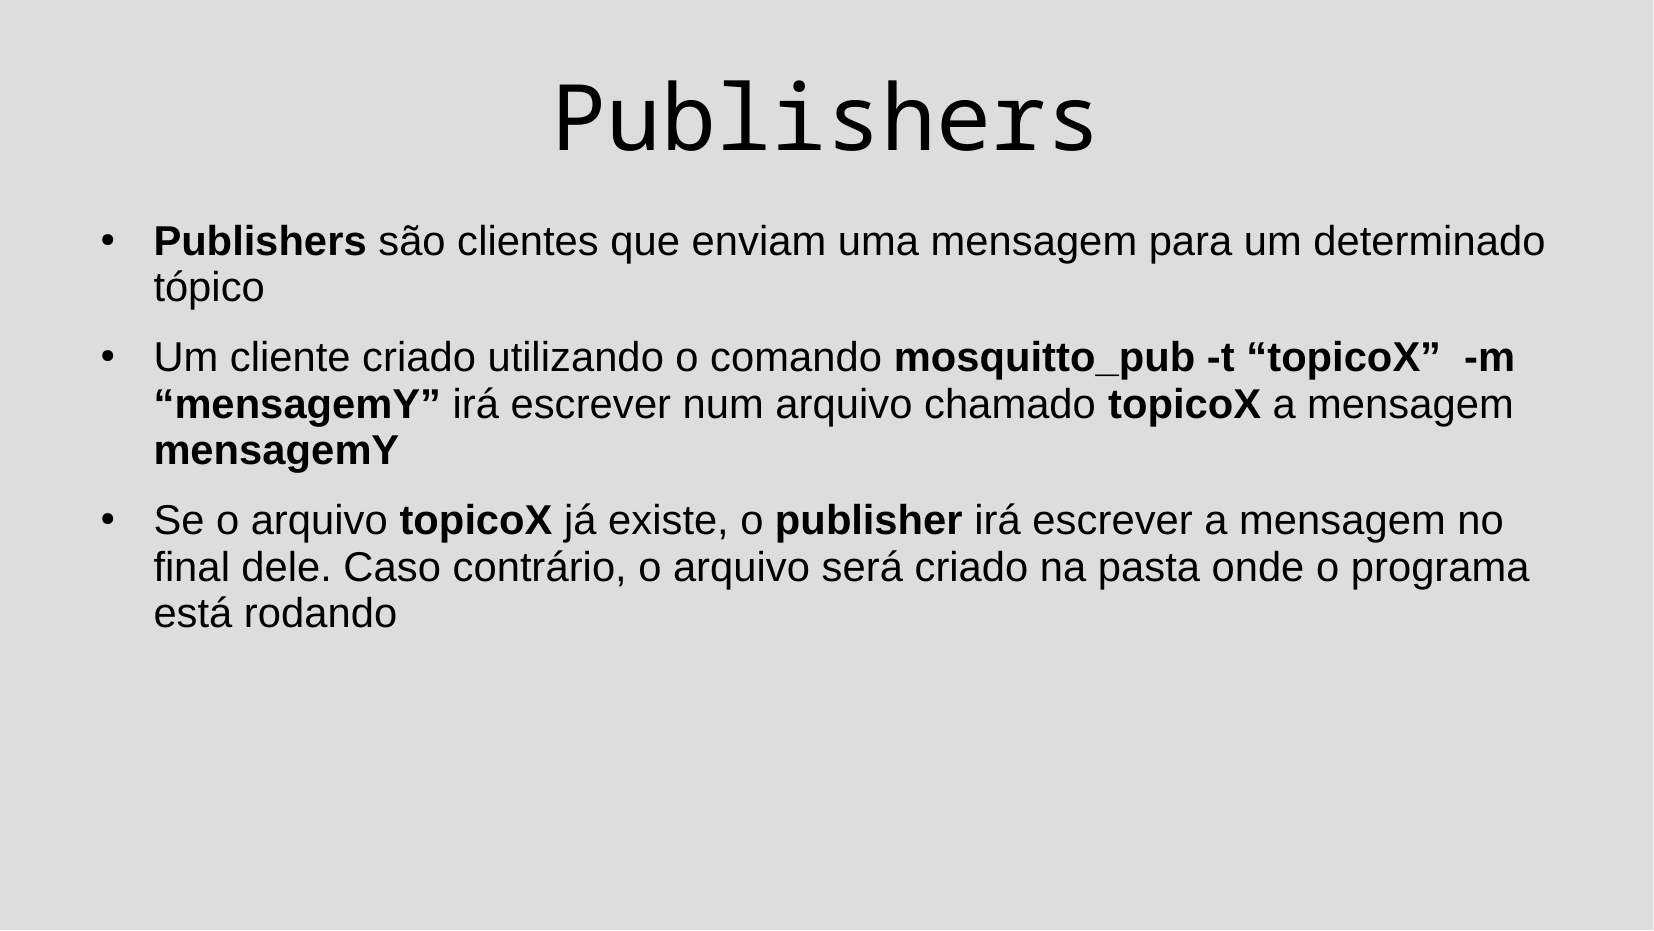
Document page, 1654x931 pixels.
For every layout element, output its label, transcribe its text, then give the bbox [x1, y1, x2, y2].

title Publishers [82, 37, 1571, 193]
list Publishers são clientes que enviam uma mensagem para um determinado tópico Um cliente criado utilizando o comando mosquitto_pub -t “topicoX” -m “mensagemY” irá escrever num arquivo chamado topicoX a mensagem mensagemY Se o arquivo topicoX já existe, o publisher irá escrever a mensagem no final dele. Caso contrário, o arquivo será criado na pasta onde o programa está rodando [82, 217, 1571, 758]
